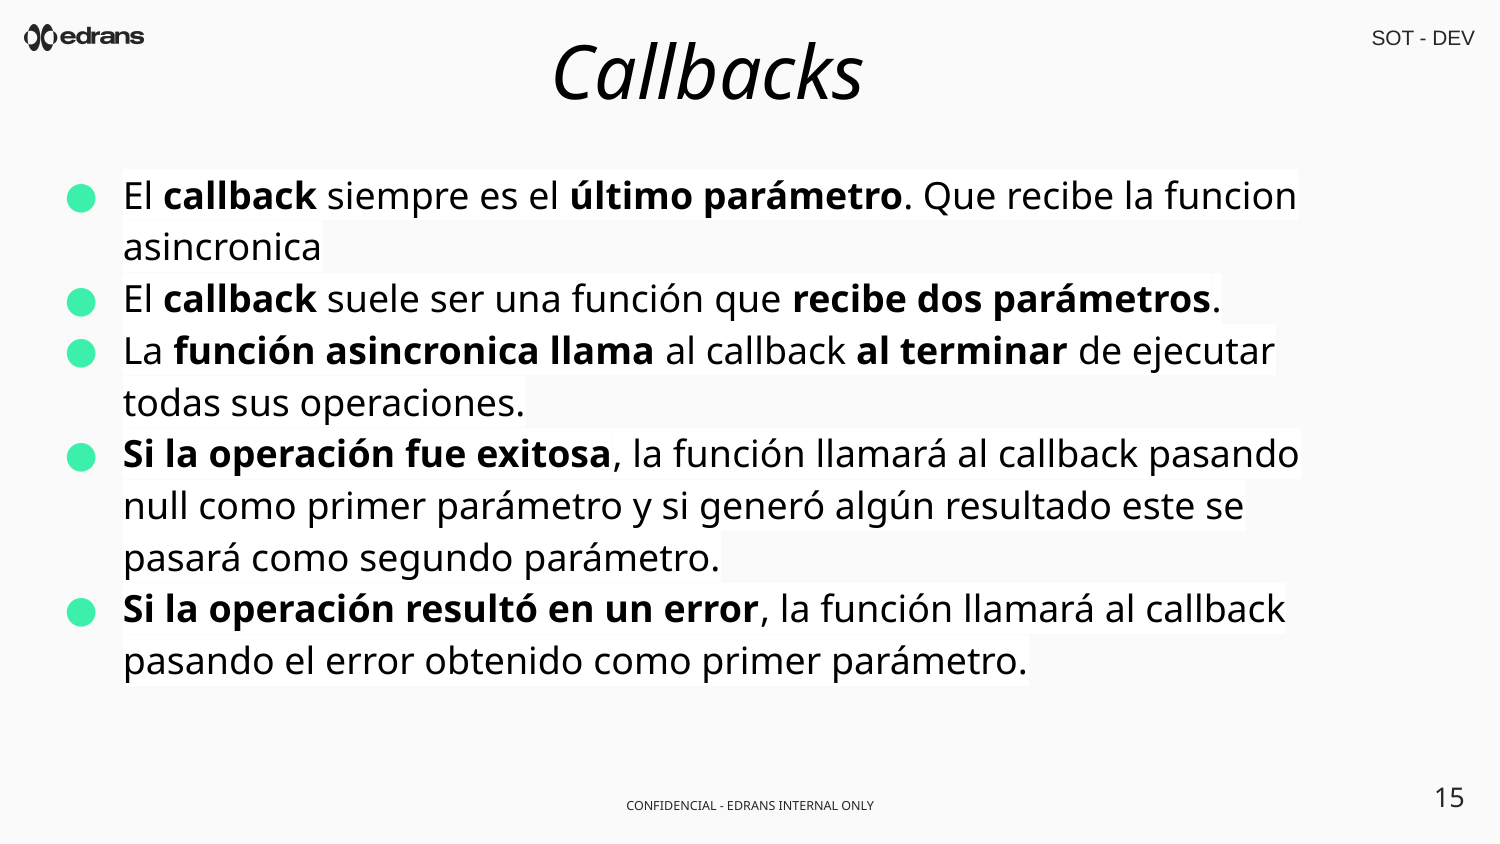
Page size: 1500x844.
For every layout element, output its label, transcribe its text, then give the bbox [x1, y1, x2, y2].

picture [24, 24, 140, 51]
slide_number <número> [1389, 764, 1480, 830]
text_box El callback siempre es el último parámetro. Que recibe la funcion asincronica El callback suele ser una función que recibe dos parámetros. La función asincronica llama al callback al terminar de ejecutar todas sus operaciones. Si la operación fue exitosa, la función llamará al callback pasando null como primer parámetro y si generó algún resultado este se pasará como segundo parámetro. Si la operación resultó en un error, la función llamará al callback pasando el error obtenido como primer parámetro. [33, 149, 1324, 698]
text_box CONFIDENCIAL - EDRANS INTERNAL ONLY [613, 797, 887, 814]
text_box SOT - DEV [1276, 24, 1475, 51]
text_box Callbacks [140, 9, 1276, 135]
